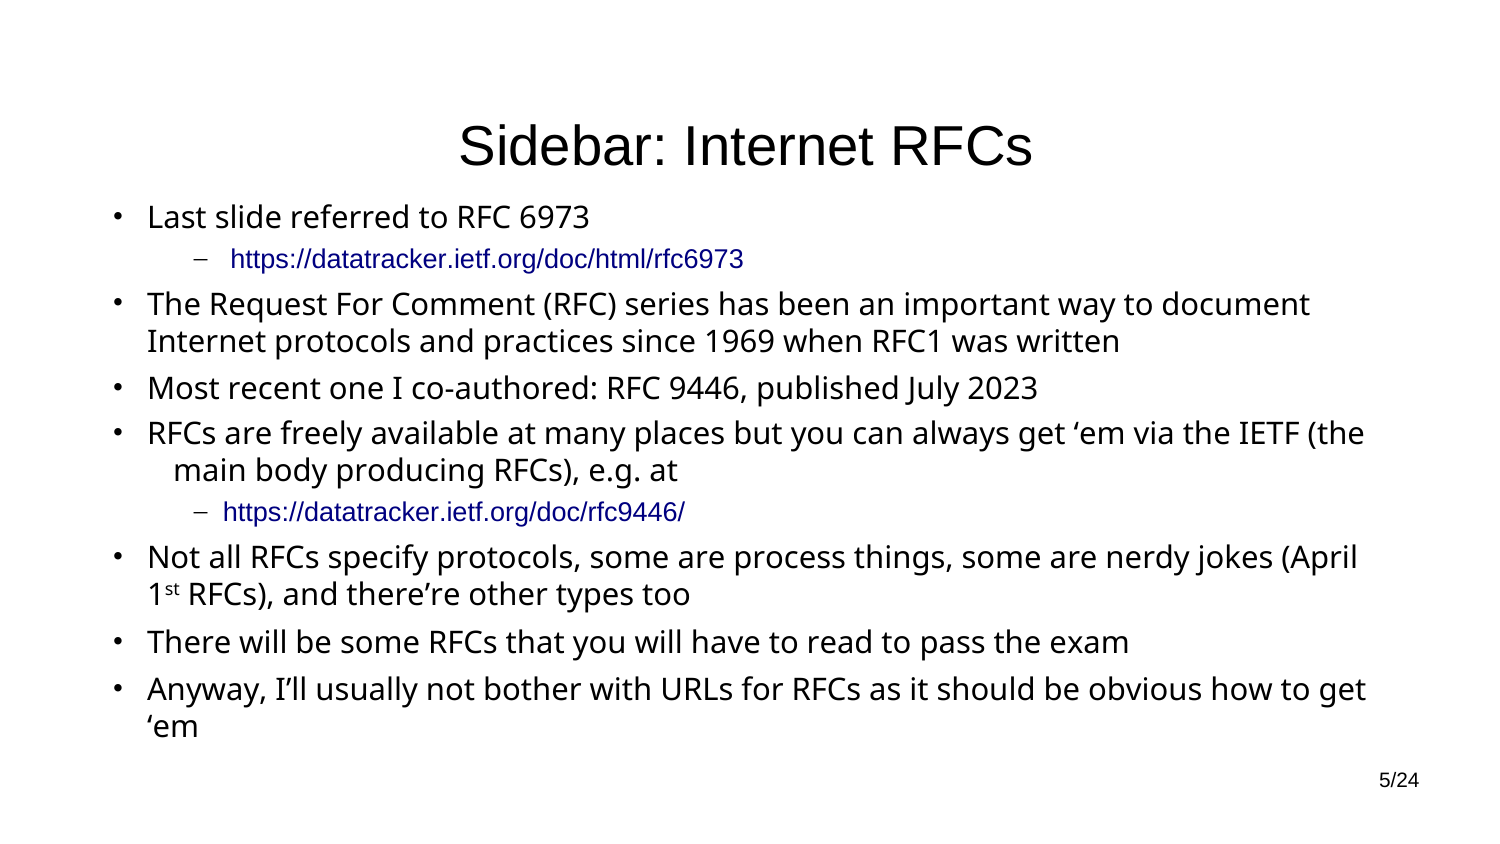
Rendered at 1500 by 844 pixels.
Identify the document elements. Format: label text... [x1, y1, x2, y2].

list Last slide referred to RFC 6973 https://datatracker.ietf.org/doc/html/rfc6973 The Request For Comment (RFC) series has been an important way to document Internet protocols and practices since 1969 when RFC1 was written Most recent one I co-authored: RFC 9446, published July 2023 RFCs are freely available at many places but you can always get ‘em via the IETF (the main body producing RFCs), e.g. at https://datatracker.ietf.org/doc/rfc9446/ Not all RFCs specify protocols, some are process things, some are nerdy jokes (April 1st RFCs), and there’re other types too There will be some RFCs that you will have to read to pass the exam Anyway, I’ll usually not bother with URLs for RFCs as it should be obvious how to get ‘em [112, 197, 1380, 745]
title Sidebar: Internet RFCs [112, 74, 1380, 197]
